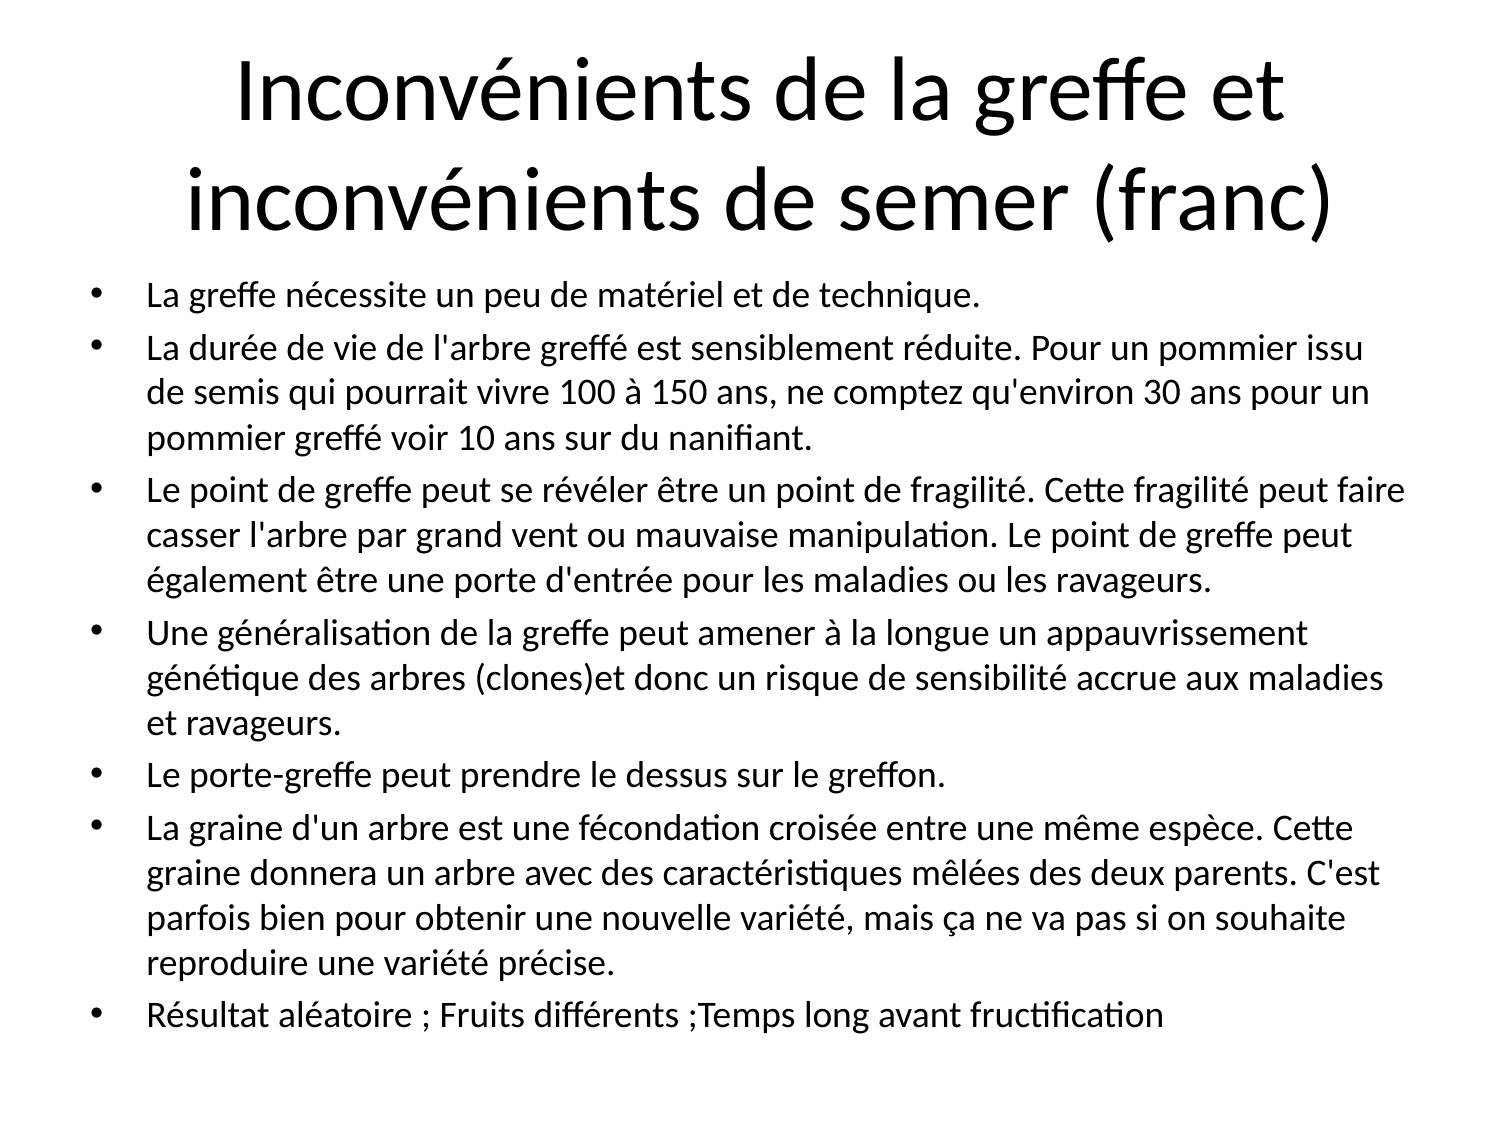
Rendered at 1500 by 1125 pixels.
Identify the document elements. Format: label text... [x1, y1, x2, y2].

title Inconvénients de la greffe et inconvénients de semer (franc) [75, 45, 1447, 233]
list La greffe nécessite un peu de matériel et de technique. La durée de vie de l'arbre greffé est sensiblement réduite. Pour un pommier issu de semis qui pourrait vivre 100 à 150 ans, ne comptez qu'environ 30 ans pour un pommier greffé voir 10 ans sur du nanifiant. Le point de greffe peut se révéler être un point de fragilité. Cette fragilité peut faire casser l'arbre par grand vent ou mauvaise manipulation. Le point de greffe peut également être une porte d'entrée pour les maladies ou les ravageurs. Une généralisation de la greffe peut amener à la longue un appauvrissement génétique des arbres (clones)et donc un risque de sensibilité accrue aux maladies et ravageurs. Le porte-greffe peut prendre le dessus sur le greffon. La graine d'un arbre est une fécondation croisée entre une même espèce. Cette graine donnera un arbre avec des caractéristiques mêlées des deux parents. C'est parfois bien pour obtenir une nouvelle variété, mais ça ne va pas si on souhaite reproduire une variété précise. Résultat aléatoire ; Fruits différents ;Temps long avant fructification [75, 262, 1425, 1005]
